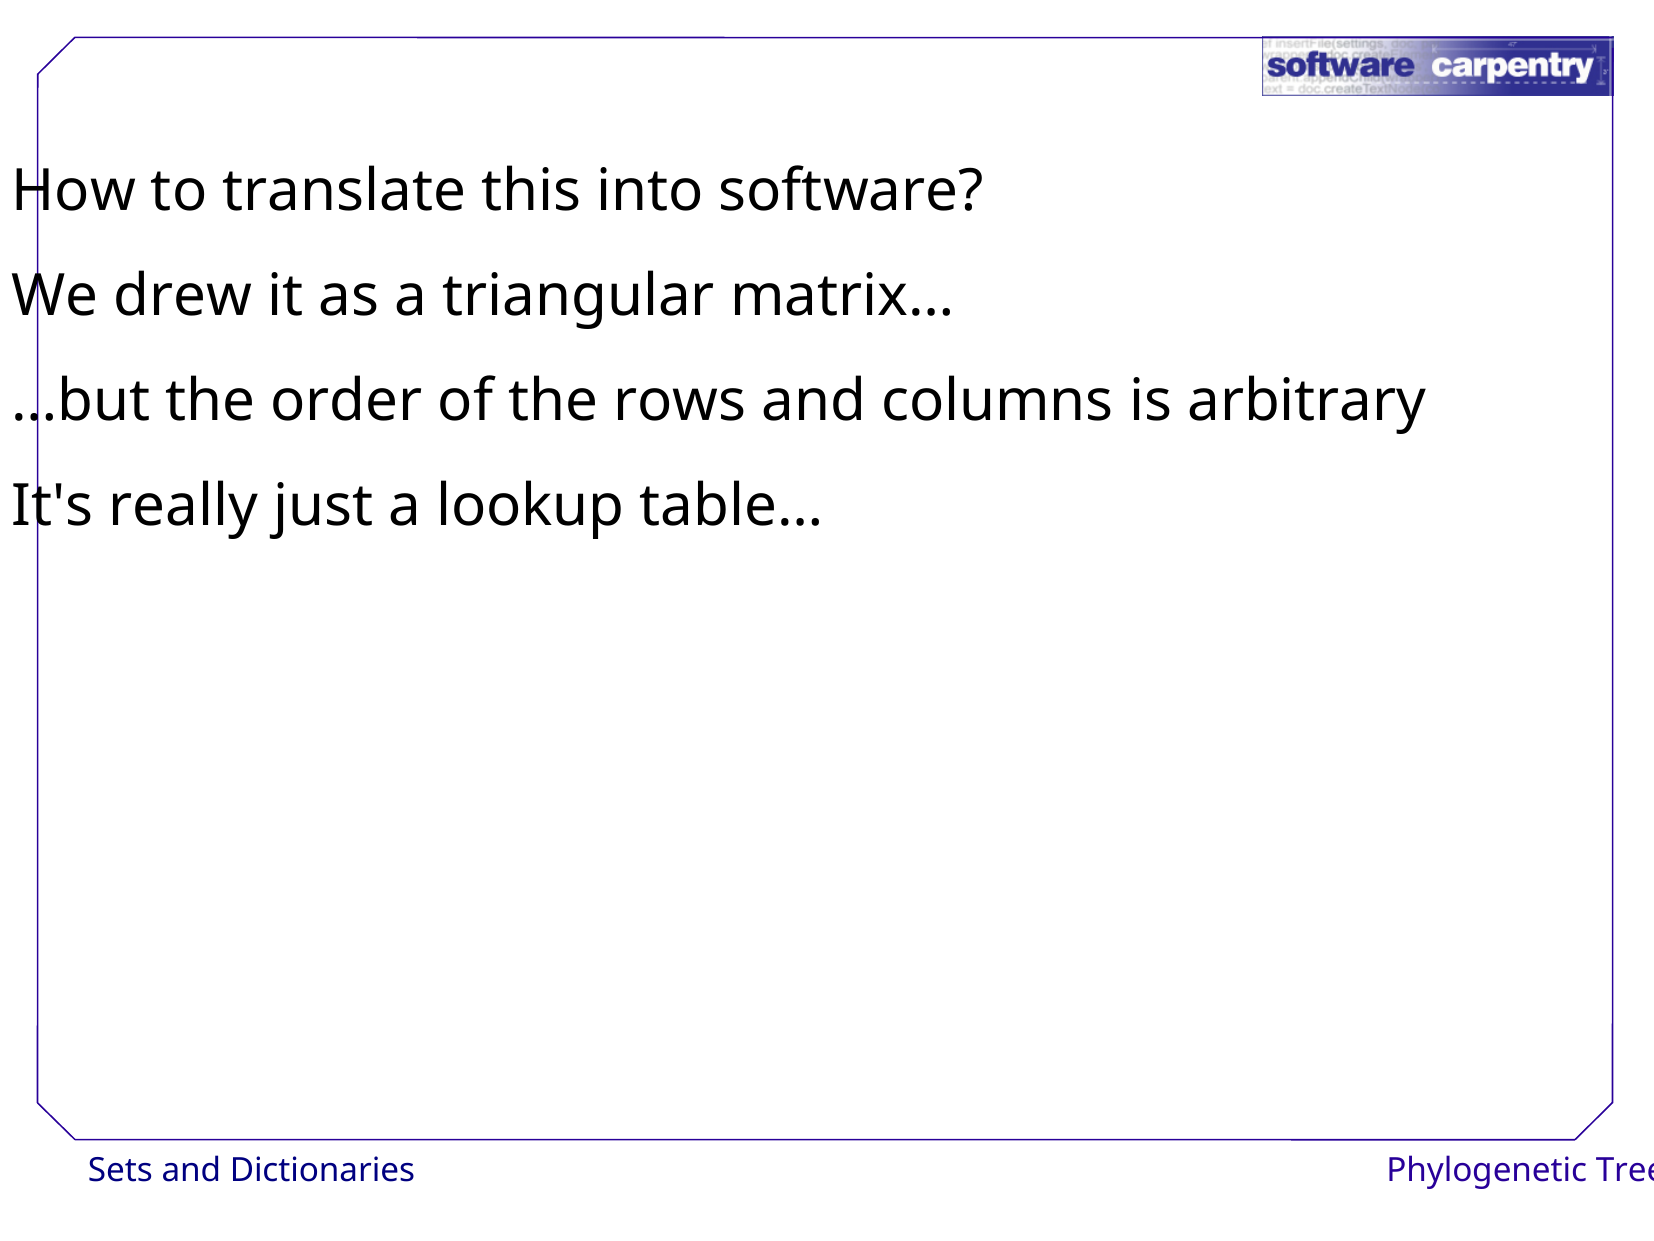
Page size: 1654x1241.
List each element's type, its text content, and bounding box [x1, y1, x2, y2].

text_box How to translate this into software? We drew it as a triangular matrix… …but the order of the rows and columns is arbitrary It's really just a lookup table… [0, 109, 1592, 545]
picture [1262, 36, 1614, 96]
